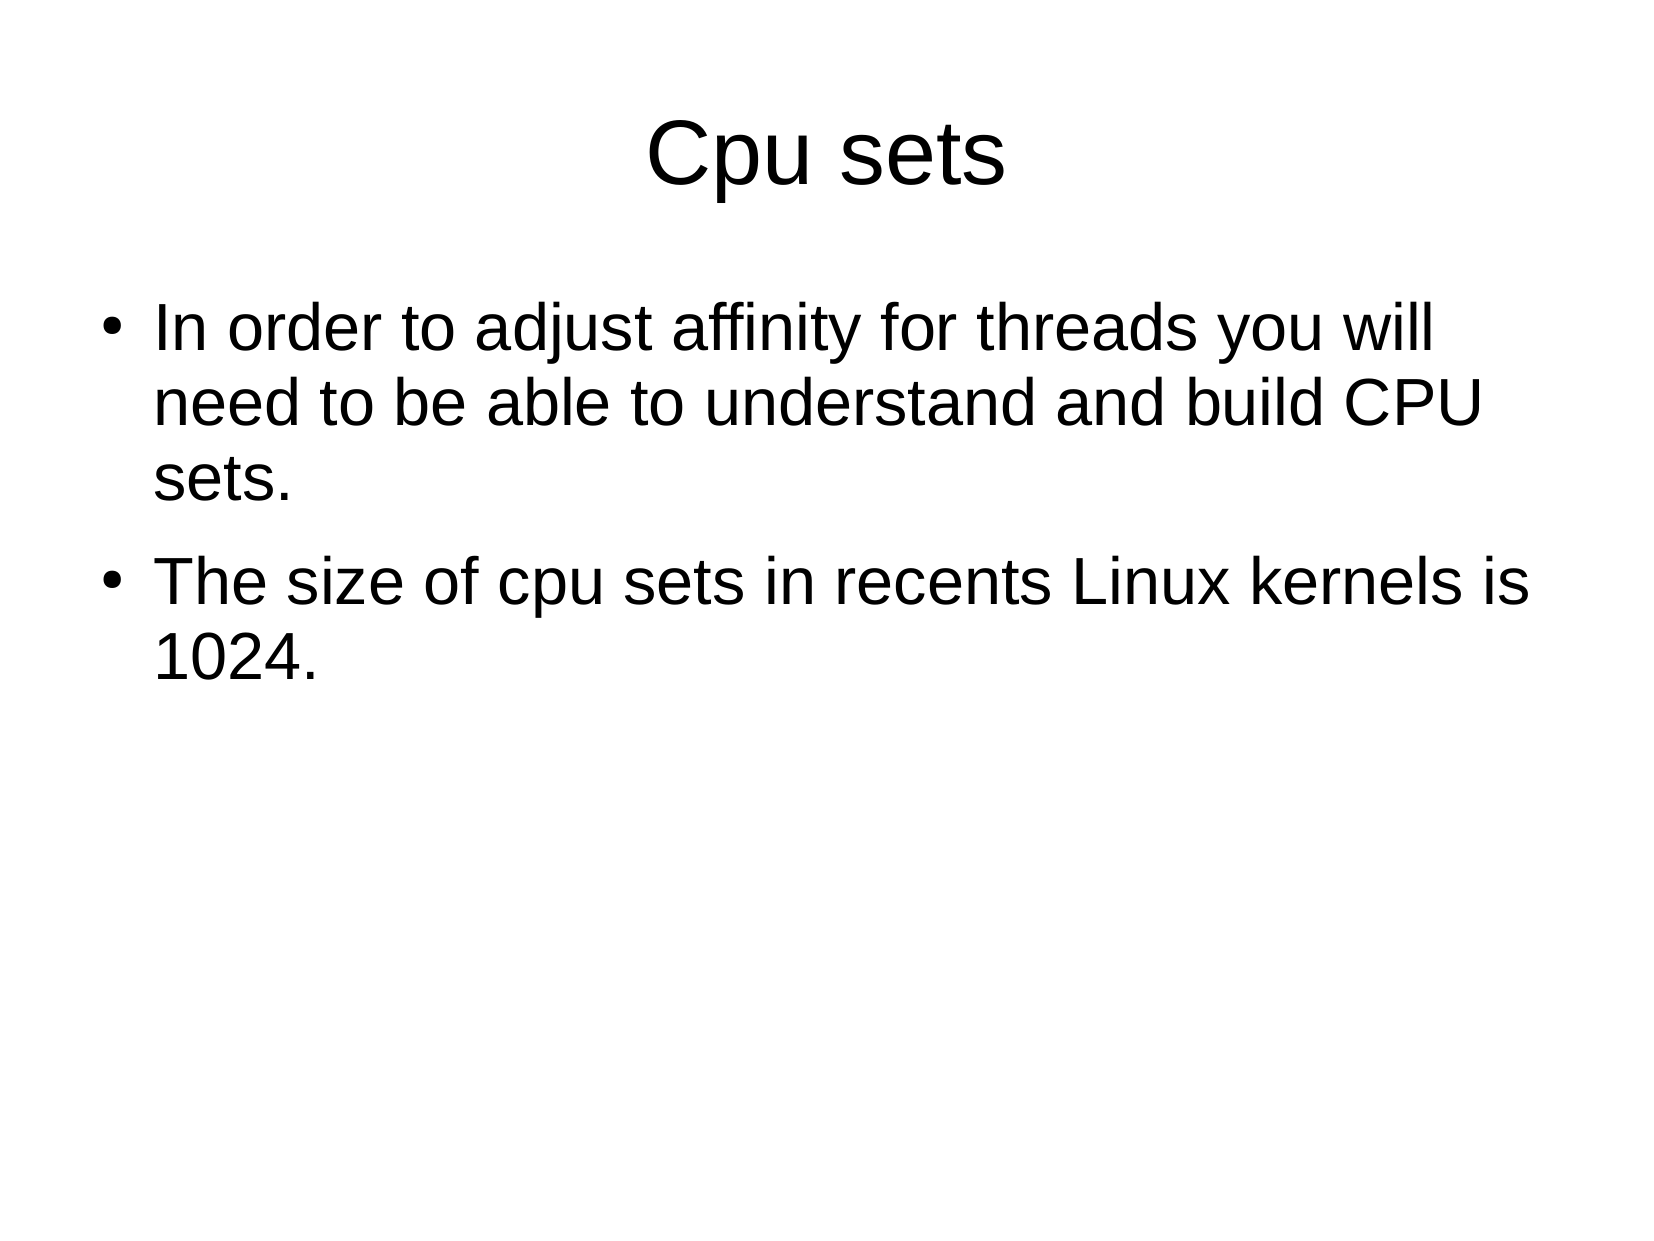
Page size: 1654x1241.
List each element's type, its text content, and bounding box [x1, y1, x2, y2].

list In order to adjust affinity for threads you will need to be able to understand and build CPU sets. The size of cpu sets in recents Linux kernels is 1024. [82, 290, 1571, 1109]
title Cpu sets [82, 49, 1571, 257]
